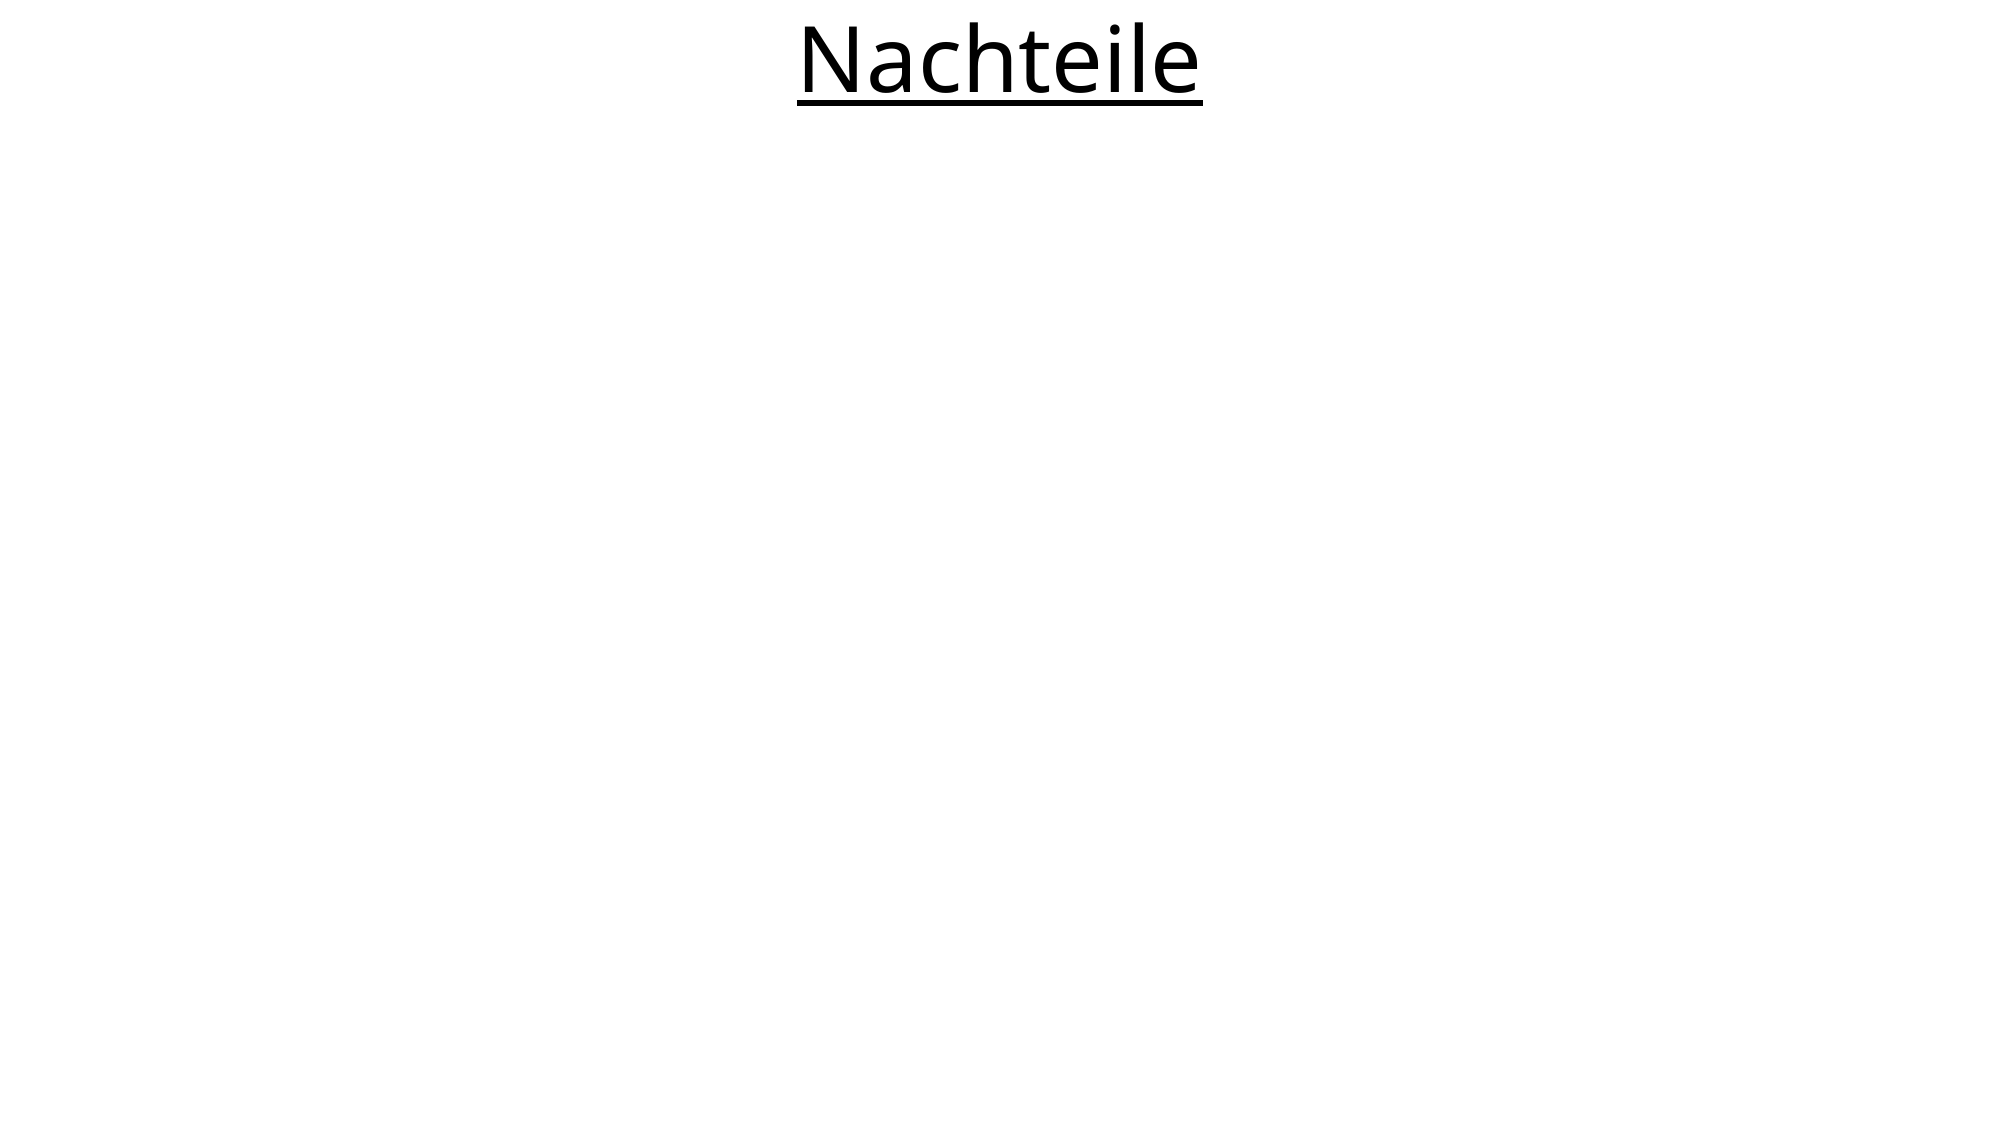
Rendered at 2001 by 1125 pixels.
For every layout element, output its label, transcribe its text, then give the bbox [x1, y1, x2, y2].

title Nachteile [137, 0, 1863, 173]
